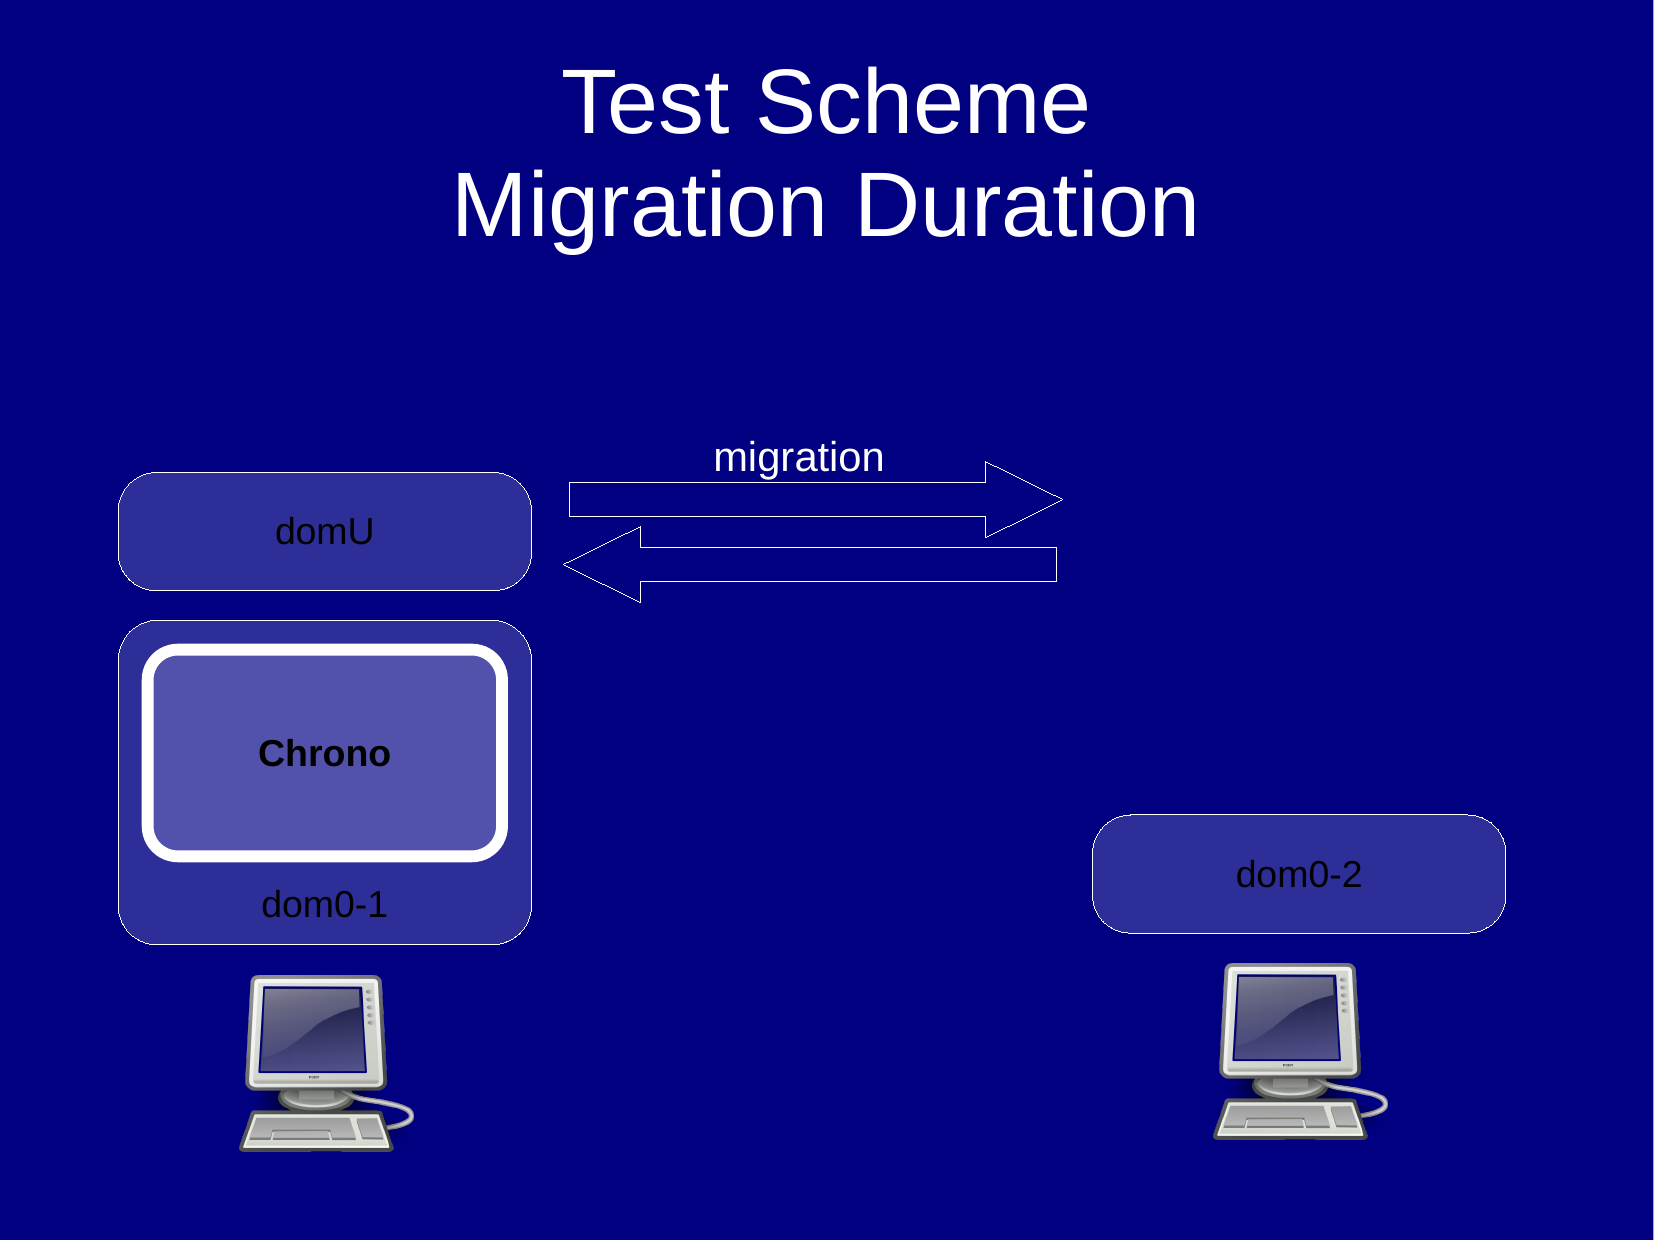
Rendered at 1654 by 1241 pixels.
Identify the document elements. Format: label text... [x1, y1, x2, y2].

text_box dom0-2 [1092, 814, 1506, 934]
title Test Scheme Migration Duration [82, 16, 1571, 290]
picture [1213, 963, 1388, 1140]
text_box migration [569, 461, 1063, 538]
picture [239, 975, 414, 1152]
text_box domU [118, 472, 532, 591]
text_box Chrono [147, 649, 503, 857]
text_box dom0-1 [118, 620, 532, 945]
